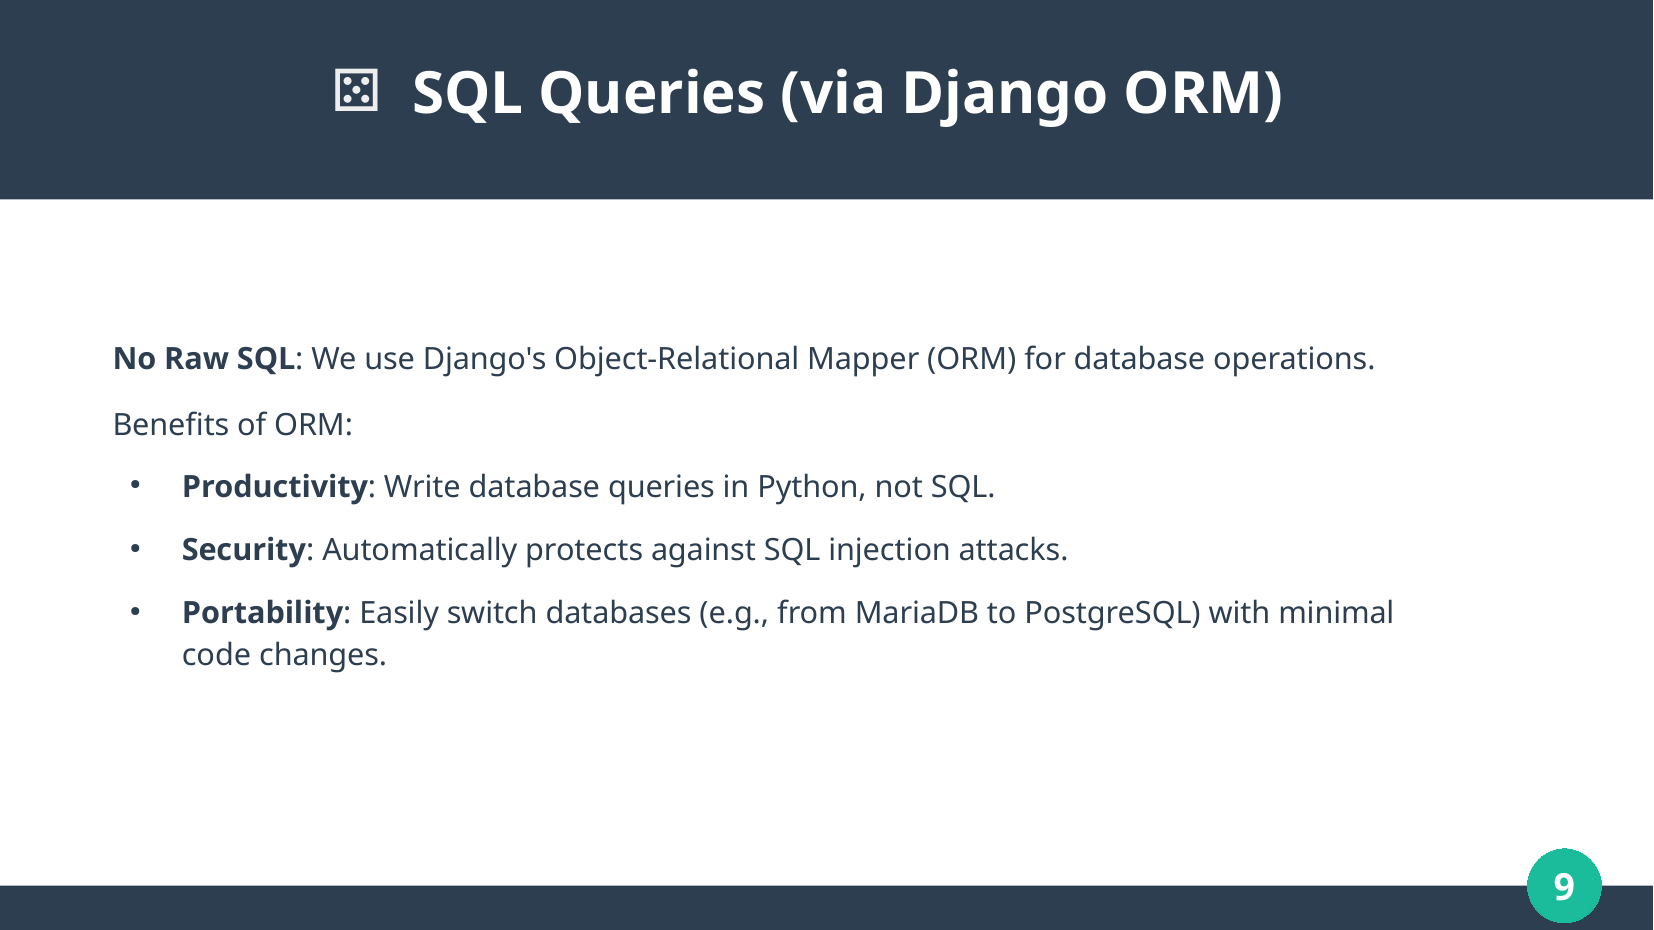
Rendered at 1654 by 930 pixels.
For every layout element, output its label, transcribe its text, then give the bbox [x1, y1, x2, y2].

list No Raw SQL: We use Django's Object-Relational Mapper (ORM) for database operations. Benefits of ORM: Productivity: Write database queries in Python, not SQL. Security: Automatically protects against SQL injection attacks. Portability: Easily switch databases (e.g., from MariaDB to PostgreSQL) with minimal code changes. [112, 337, 1426, 676]
title SQL Queries (via Django ORM) [40, 32, 1576, 151]
